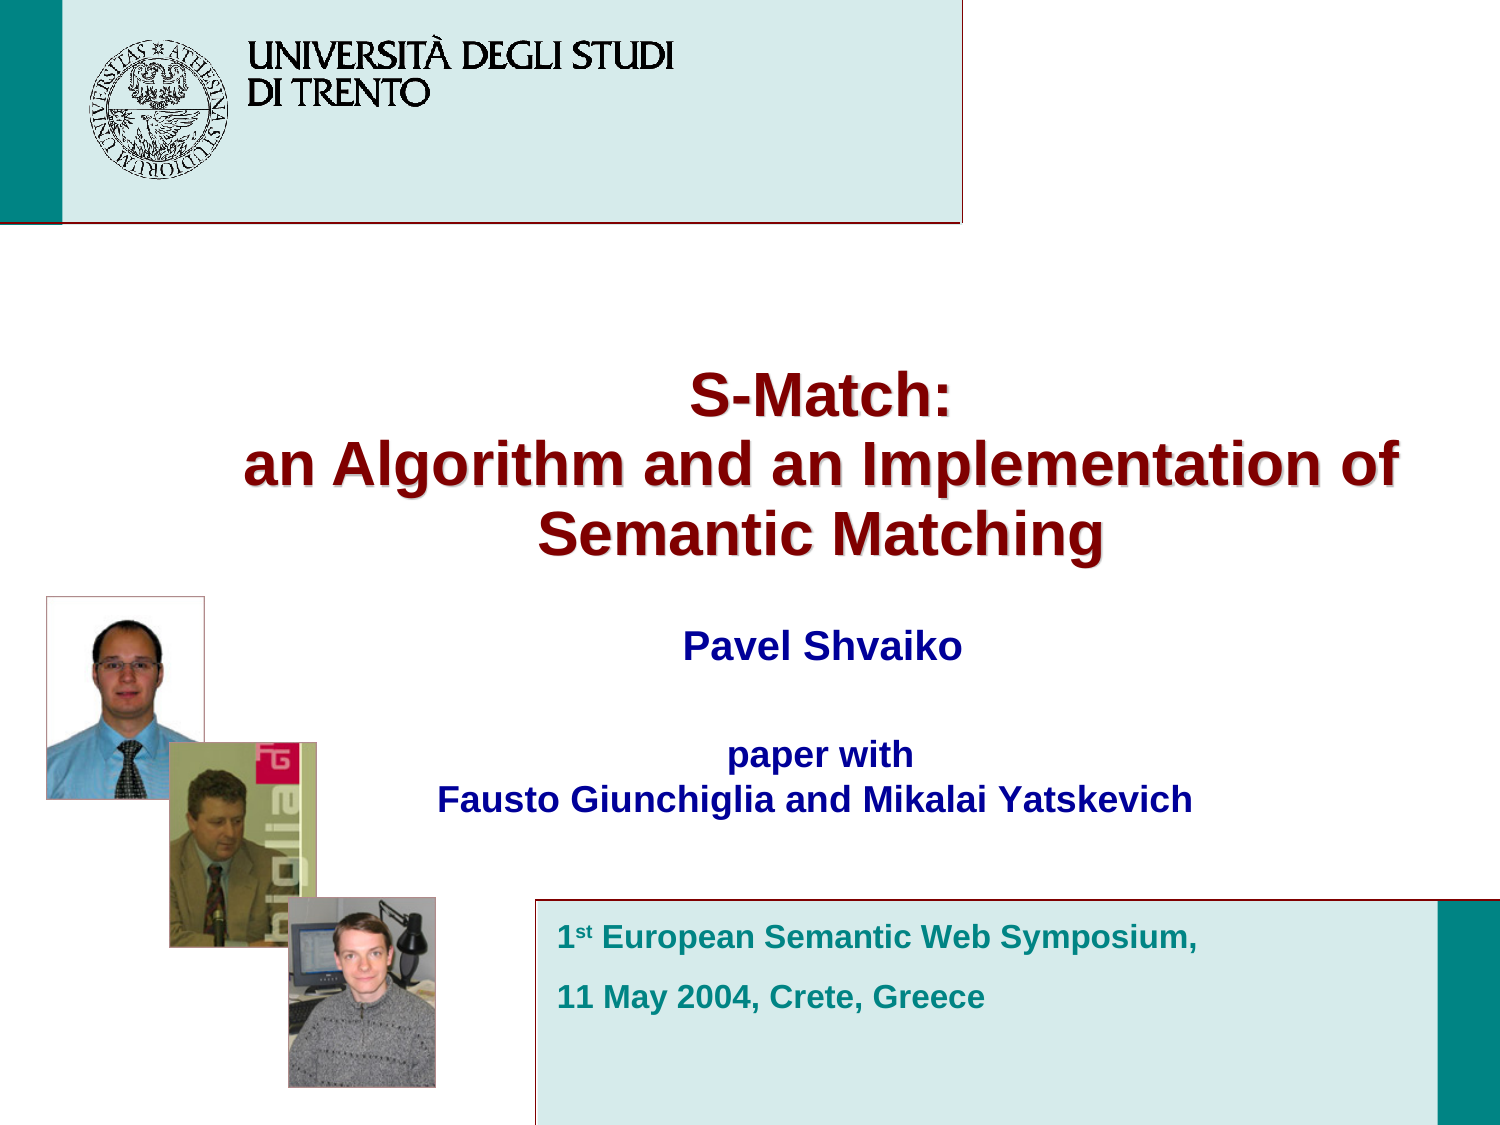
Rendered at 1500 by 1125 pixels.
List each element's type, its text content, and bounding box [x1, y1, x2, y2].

title S-Match: an Algorithm and an Implementation of Semantic Matching [208, 303, 1436, 625]
text_box paper with Fausto Giunchiglia and Mikalai Yatskevich [358, 722, 1273, 829]
picture [46, 596, 436, 1088]
picture [87, 16, 675, 181]
text_box Pavel Shvaiko [477, 632, 1169, 674]
text_box 1st European Semantic Web Symposium, 11 May 2004, Crete, Greece [542, 907, 1464, 1085]
